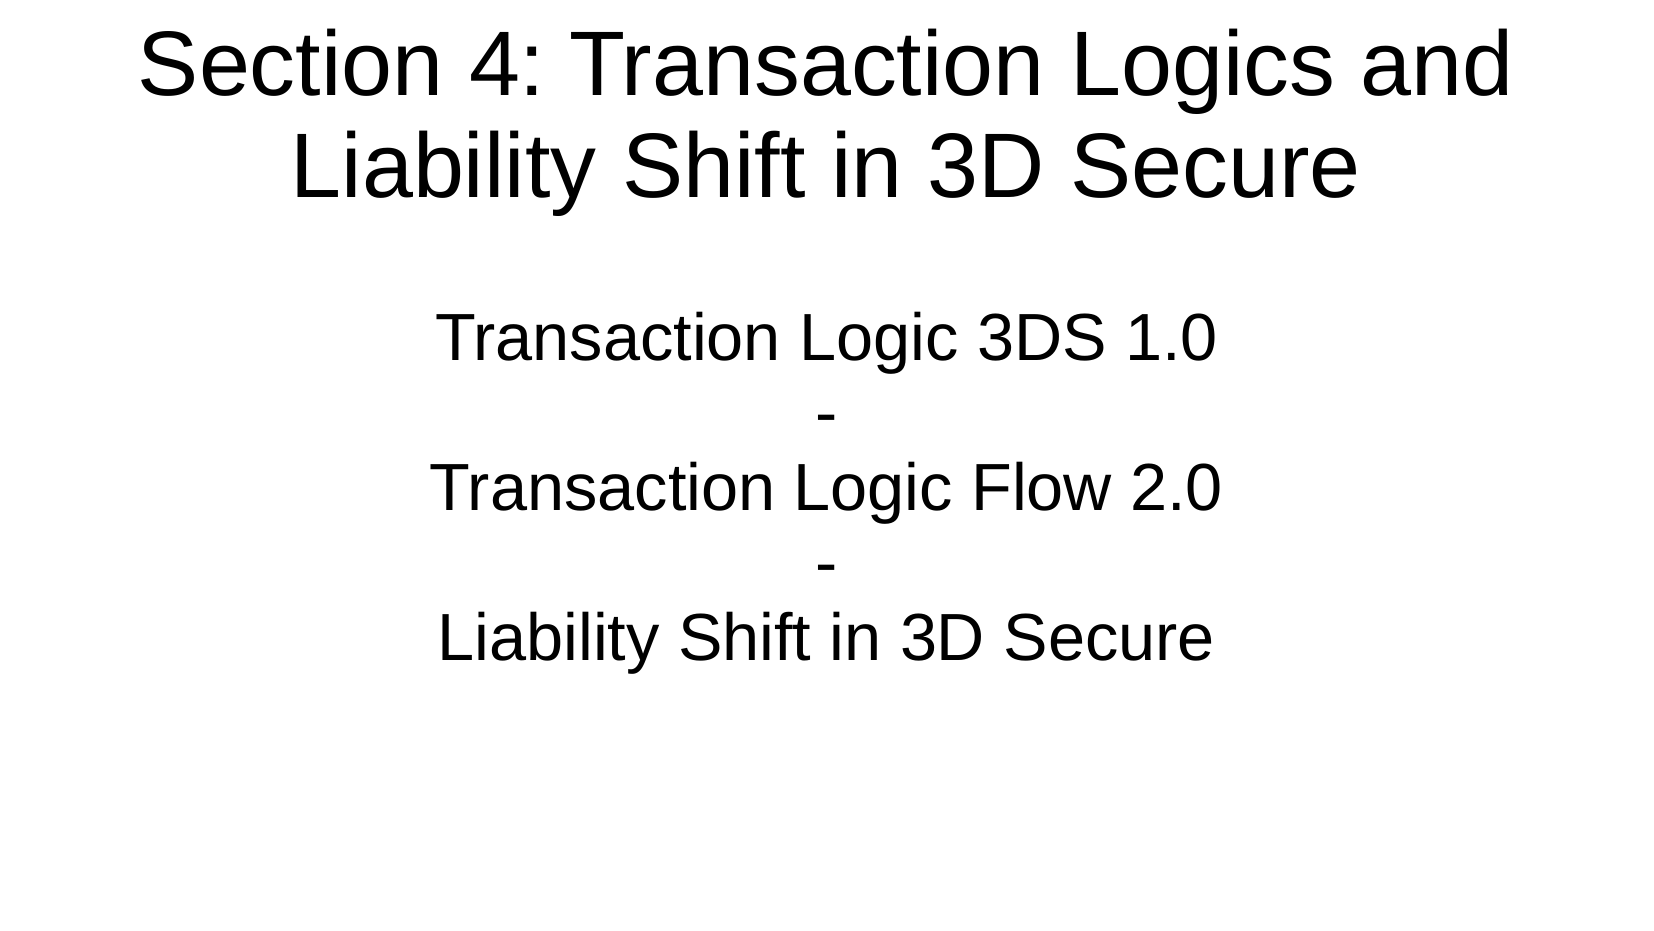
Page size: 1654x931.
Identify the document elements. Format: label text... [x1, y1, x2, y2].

subtitle Transaction Logic 3DS 1.0 - Transaction Logic Flow 2.0 - Liability Shift in 3D Secure [82, 217, 1571, 758]
title Section 4: Transaction Logics and Liability Shift in 3D Secure [82, 12, 1571, 217]
